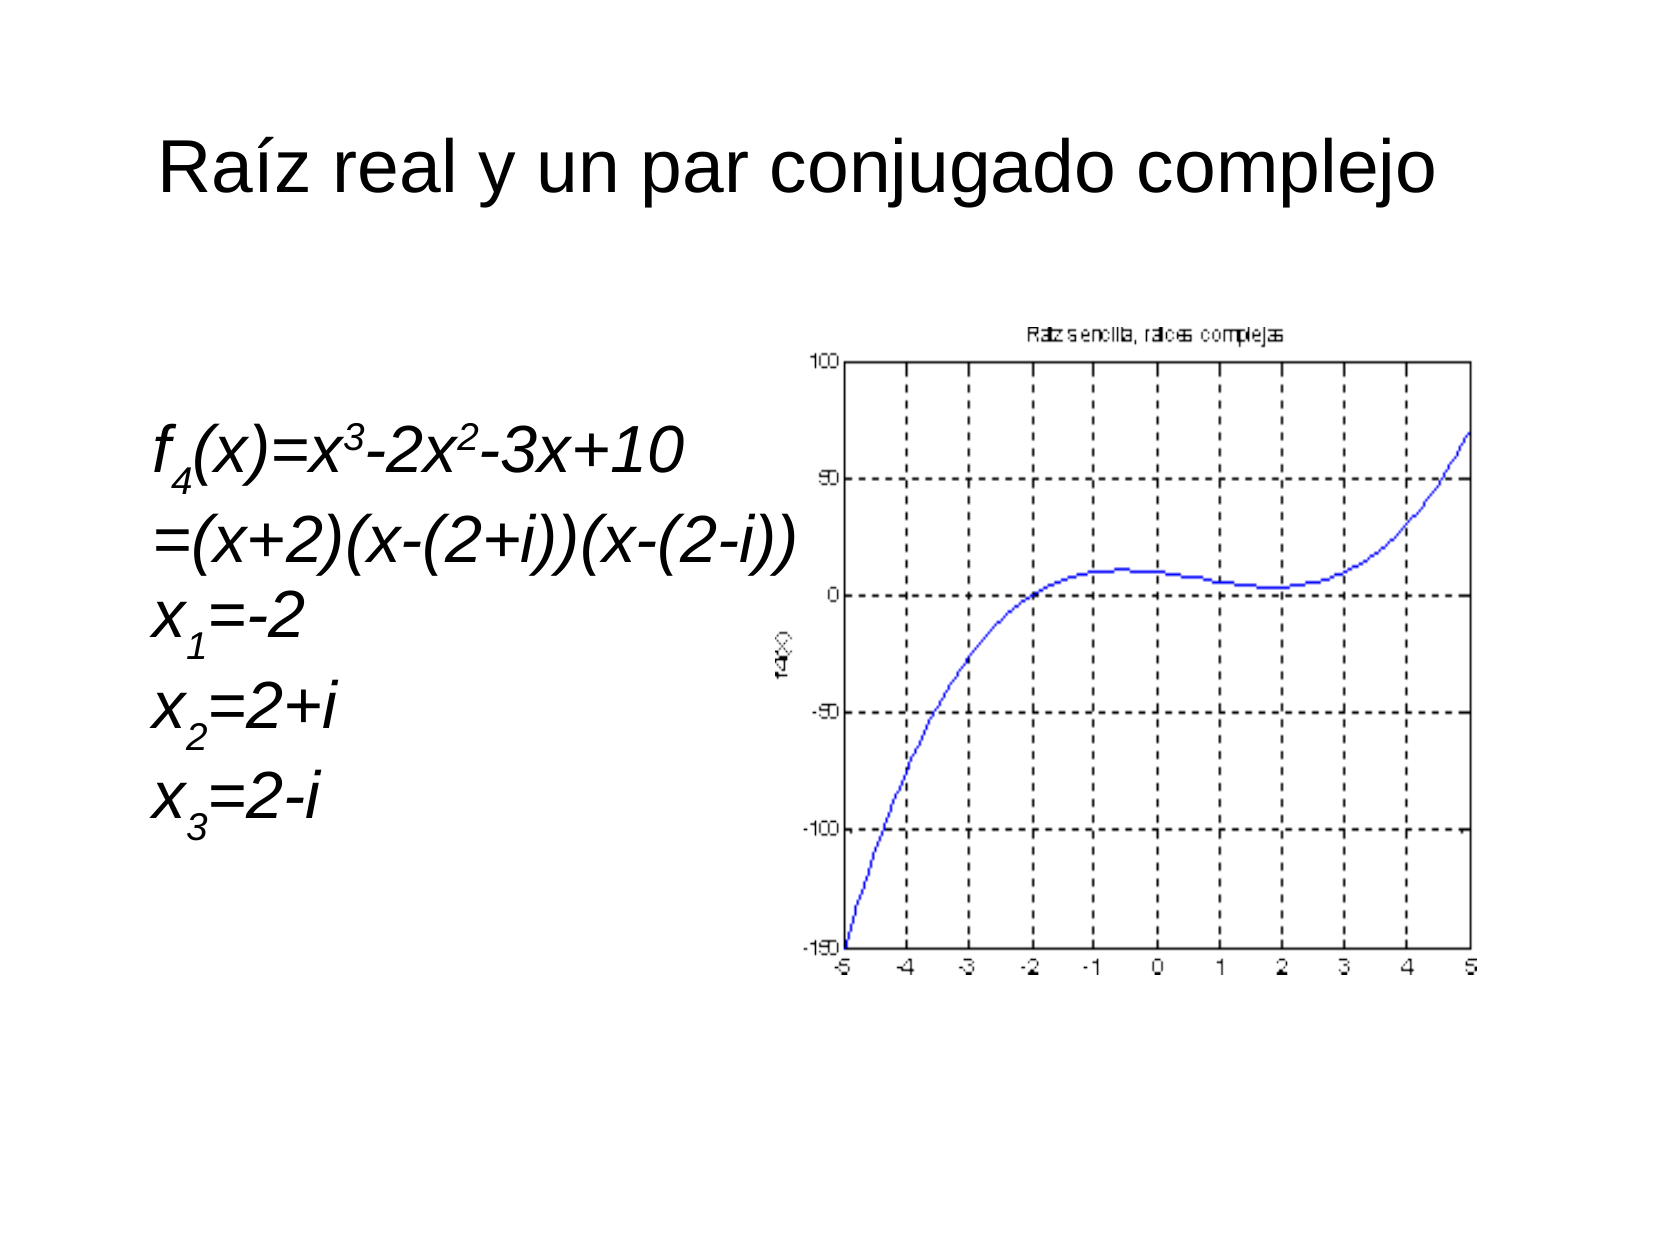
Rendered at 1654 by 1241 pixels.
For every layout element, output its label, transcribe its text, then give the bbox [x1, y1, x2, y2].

title Raíz real y un par conjugado complejo [117, 78, 1479, 256]
picture [775, 327, 1477, 975]
subtitle f4(x)=x3-2x2-3x+10 =(x+2)(x-(2+i))(x-(2-i)) x1=-2 x2=2+i x3=2-i [117, 295, 1479, 966]
